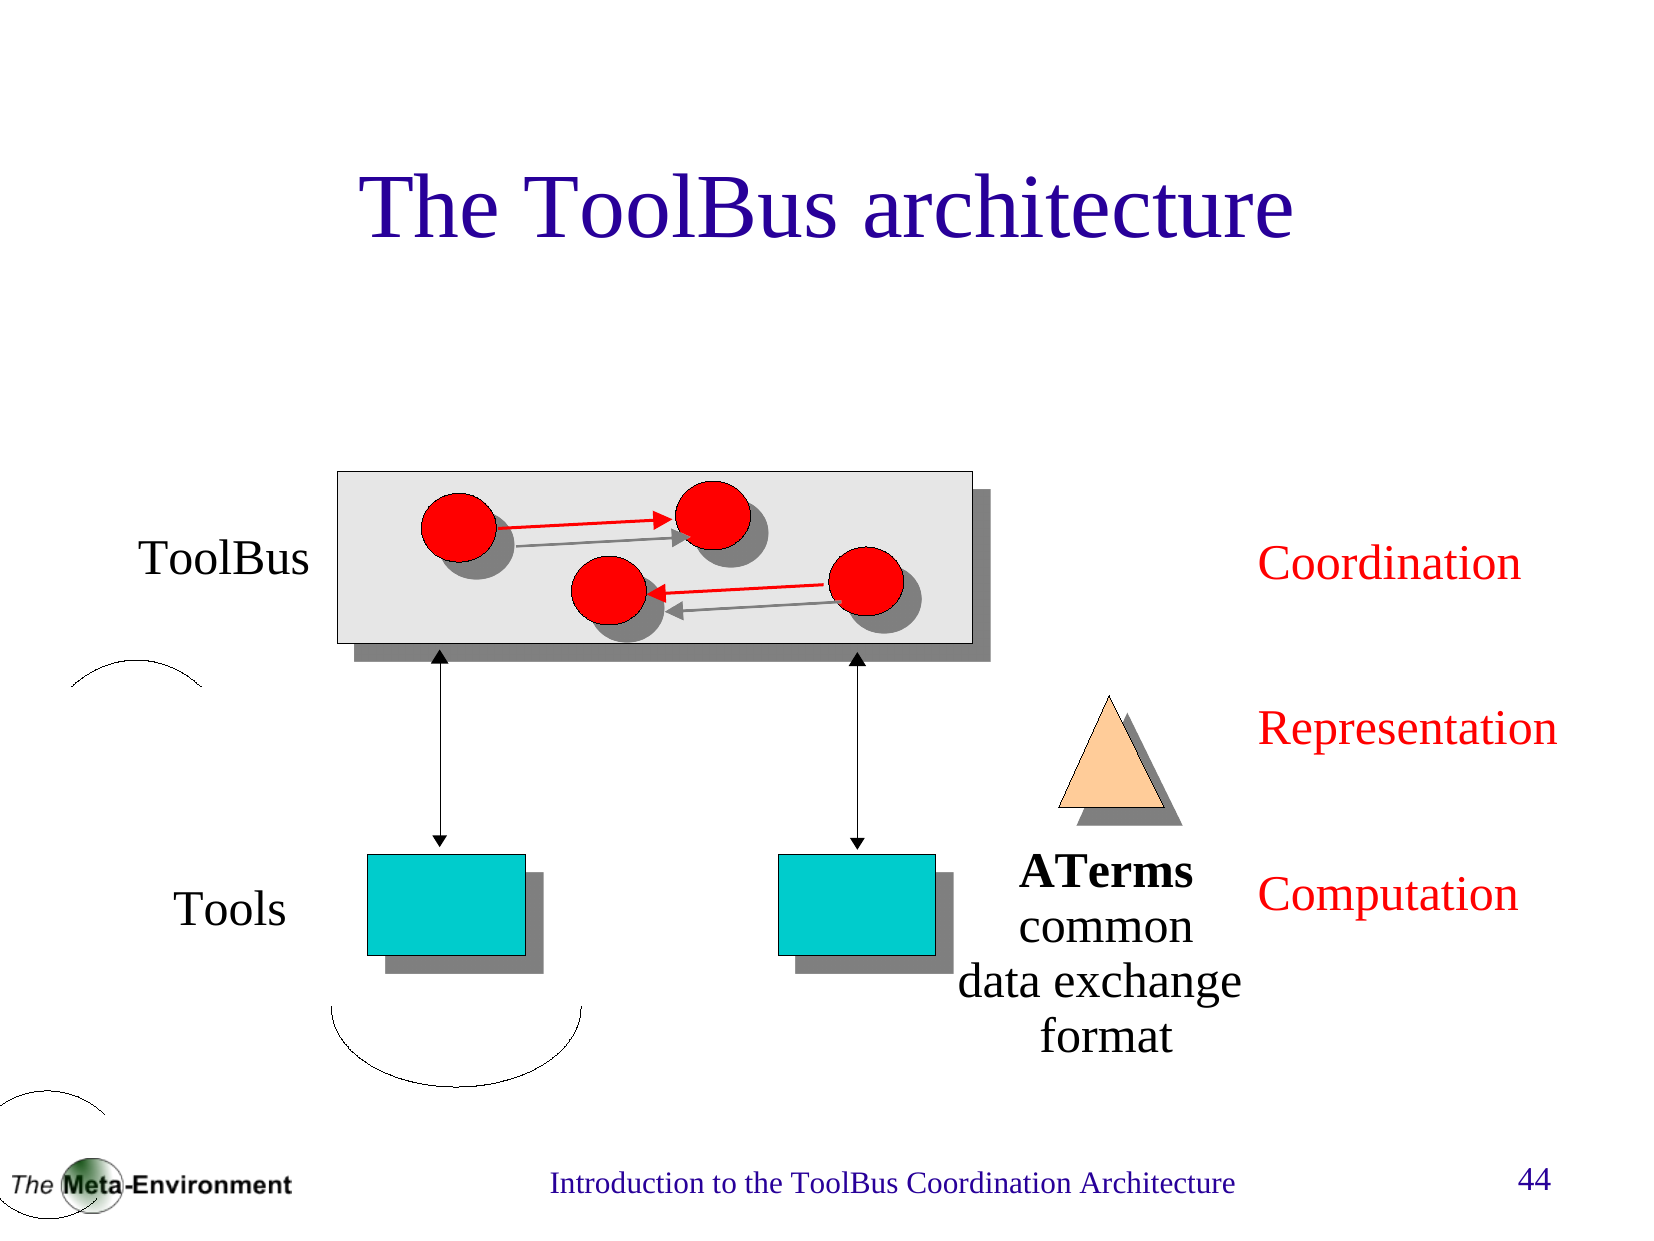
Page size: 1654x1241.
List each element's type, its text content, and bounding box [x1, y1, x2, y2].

text_box Coordination Representation Computation [1257, 534, 1559, 957]
text_box Tools [173, 880, 288, 942]
text_box [1058, 695, 1165, 808]
text_box ToolBus [137, 530, 311, 591]
picture [12, 1158, 292, 1214]
text_box [337, 471, 973, 644]
text_box [367, 854, 526, 956]
text_box ATerms common data exchange format [957, 842, 1256, 1089]
text_box [778, 854, 936, 956]
title The ToolBus architecture [121, 102, 1534, 311]
